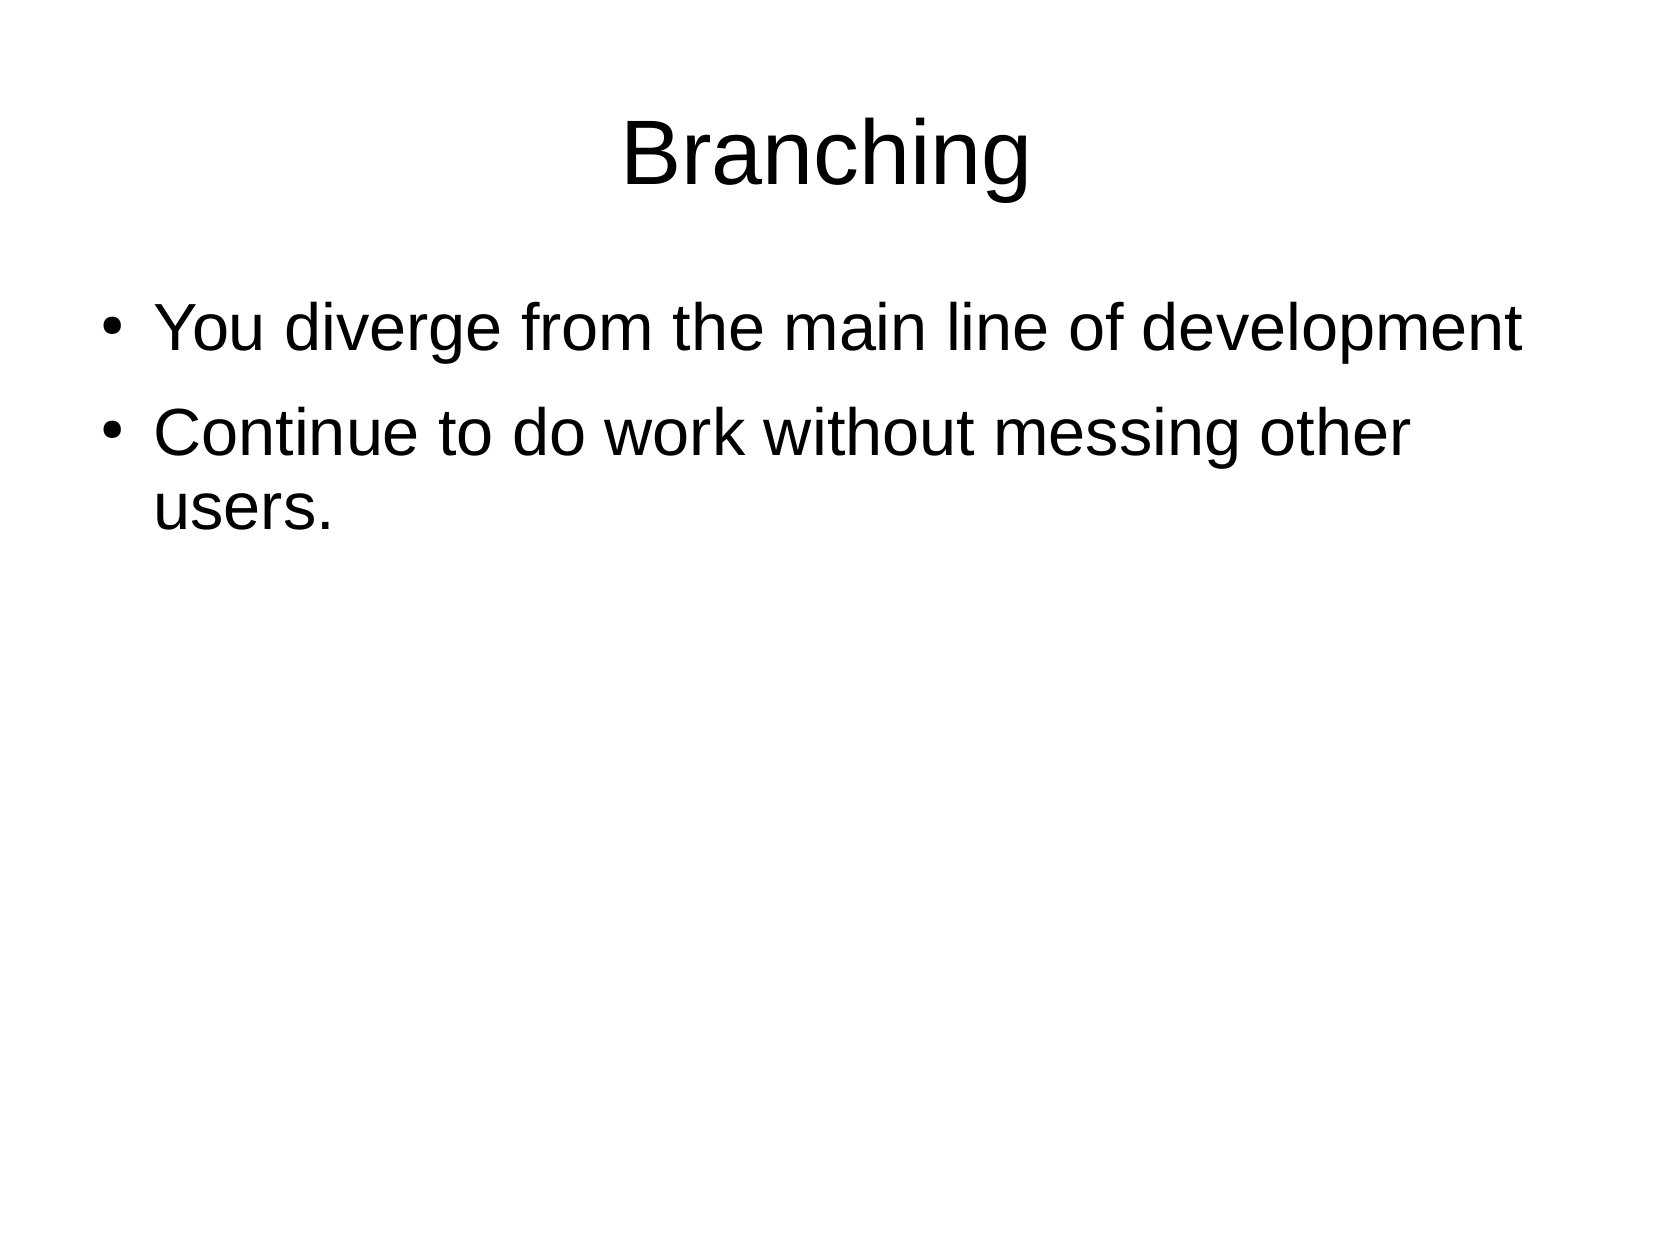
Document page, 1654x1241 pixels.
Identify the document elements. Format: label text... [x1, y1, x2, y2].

list You diverge from the main line of development Continue to do work without messing other users. [82, 290, 1538, 1010]
title Branching [82, 49, 1571, 257]
